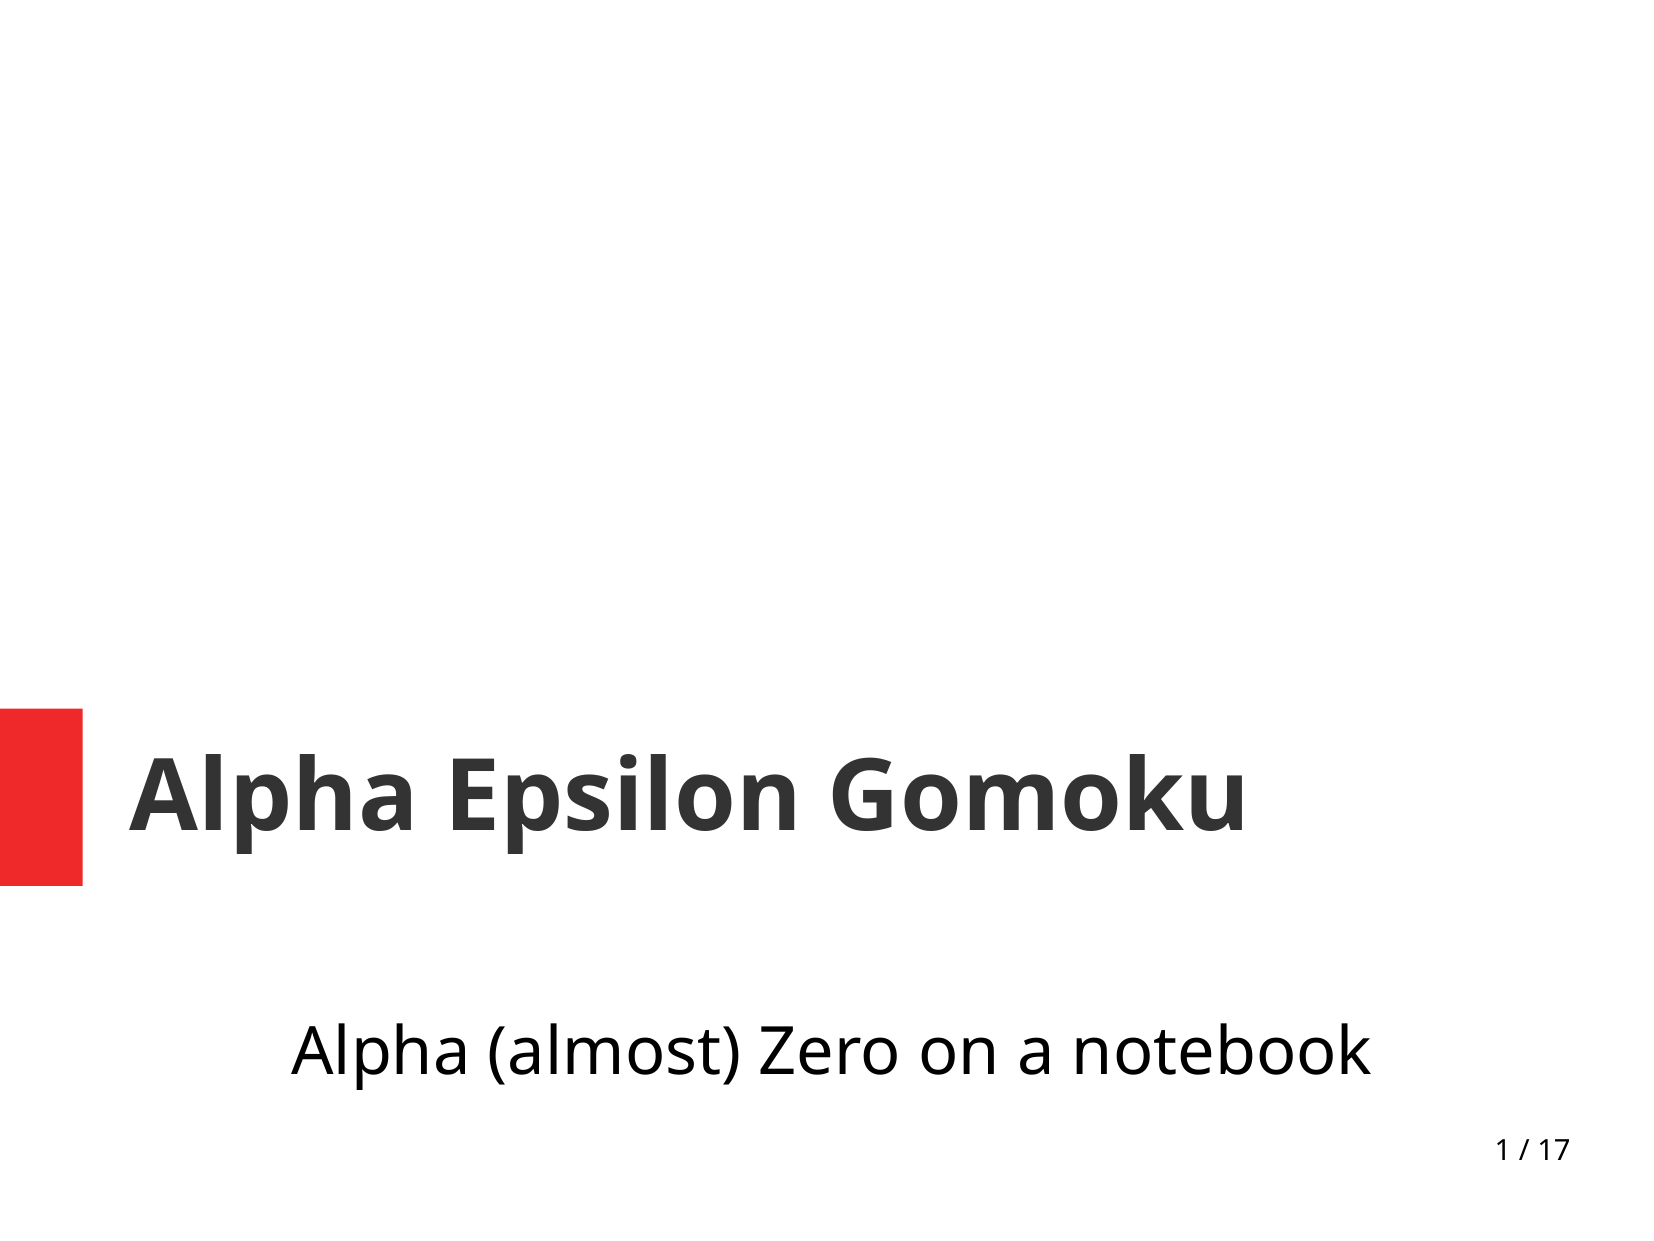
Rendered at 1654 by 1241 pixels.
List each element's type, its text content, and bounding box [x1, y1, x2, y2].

subtitle Alpha (almost) Zero on a notebook [129, 968, 1536, 1130]
title Alpha Epsilon Gomoku [129, 655, 1536, 928]
